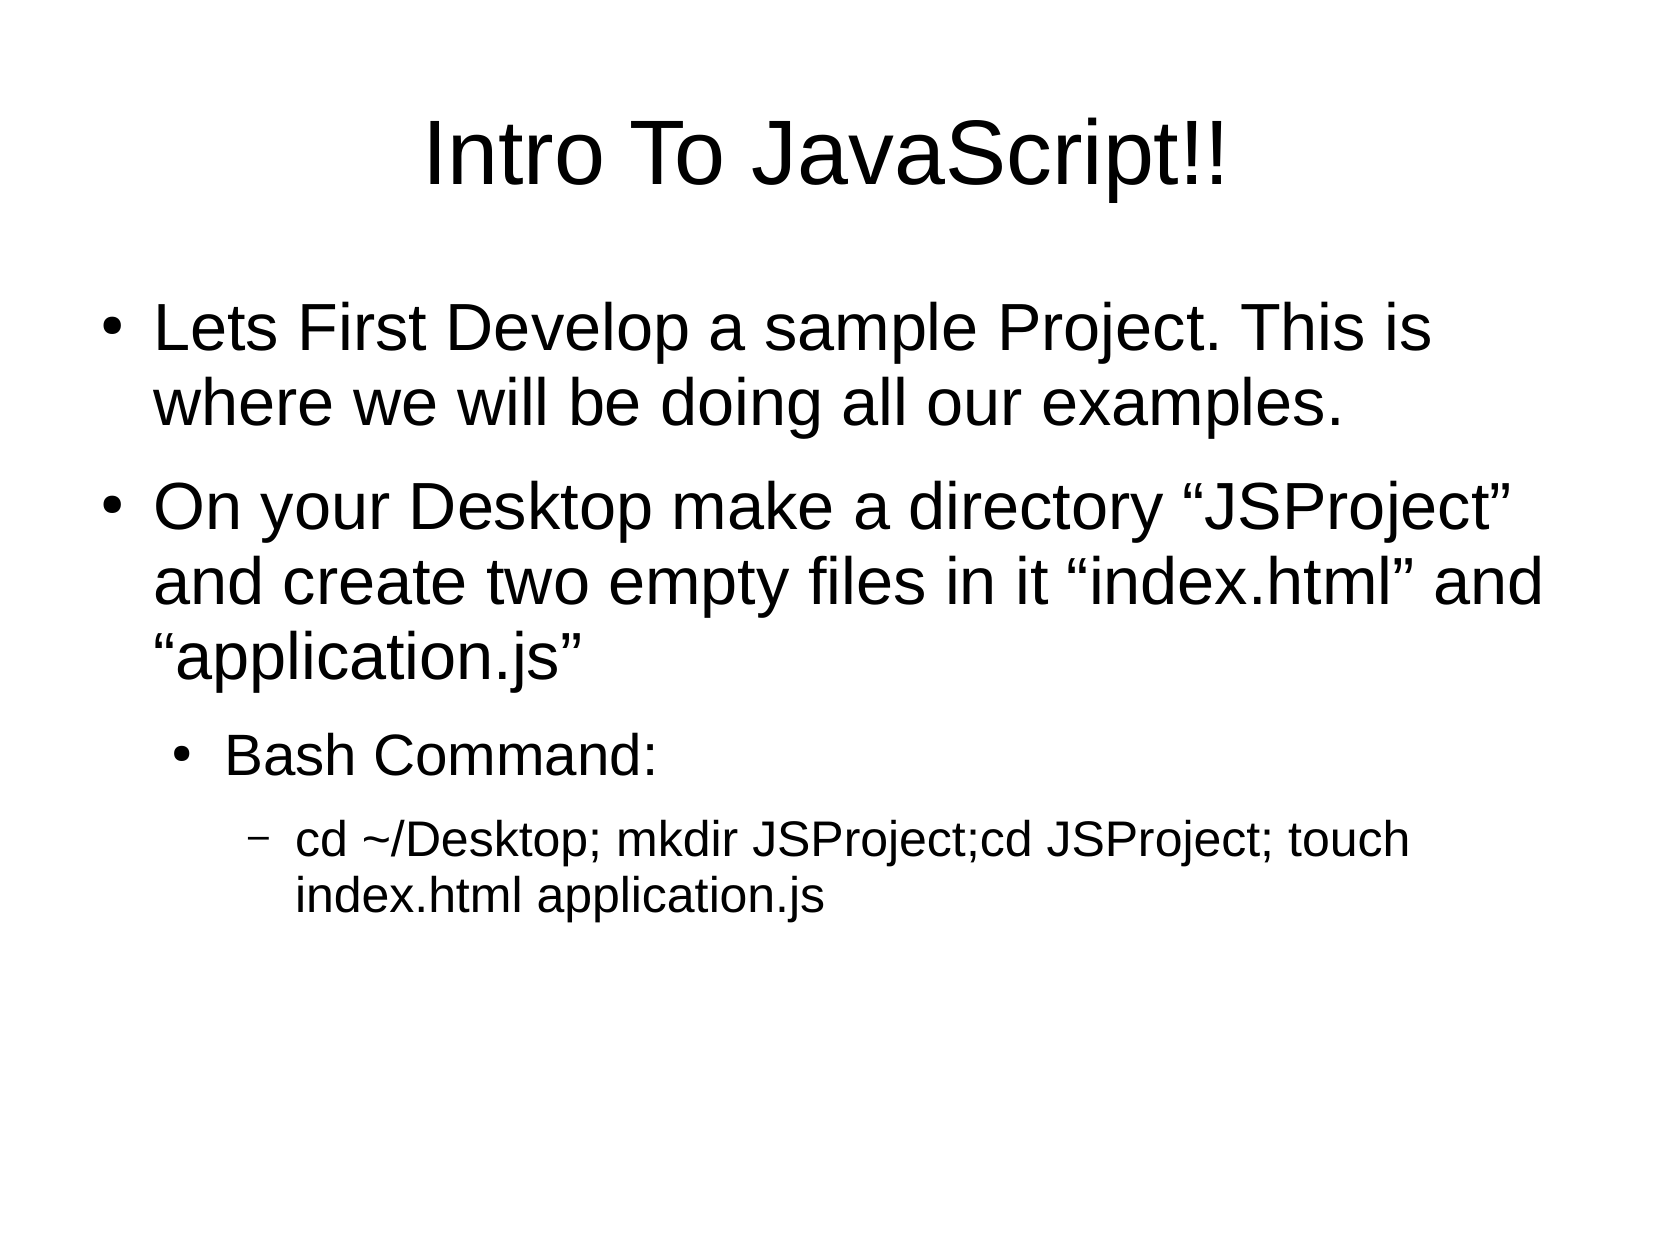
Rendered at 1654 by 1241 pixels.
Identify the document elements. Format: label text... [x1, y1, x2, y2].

title Intro To JavaScript!! [82, 49, 1571, 257]
list Lets First Develop a sample Project. This is where we will be doing all our examples. On your Desktop make a directory “JSProject” and create two empty files in it “index.html” and “application.js” Bash Command: cd ~/Desktop; mkdir JSProject;cd JSProject; touch index.html application.js [82, 290, 1571, 1109]
